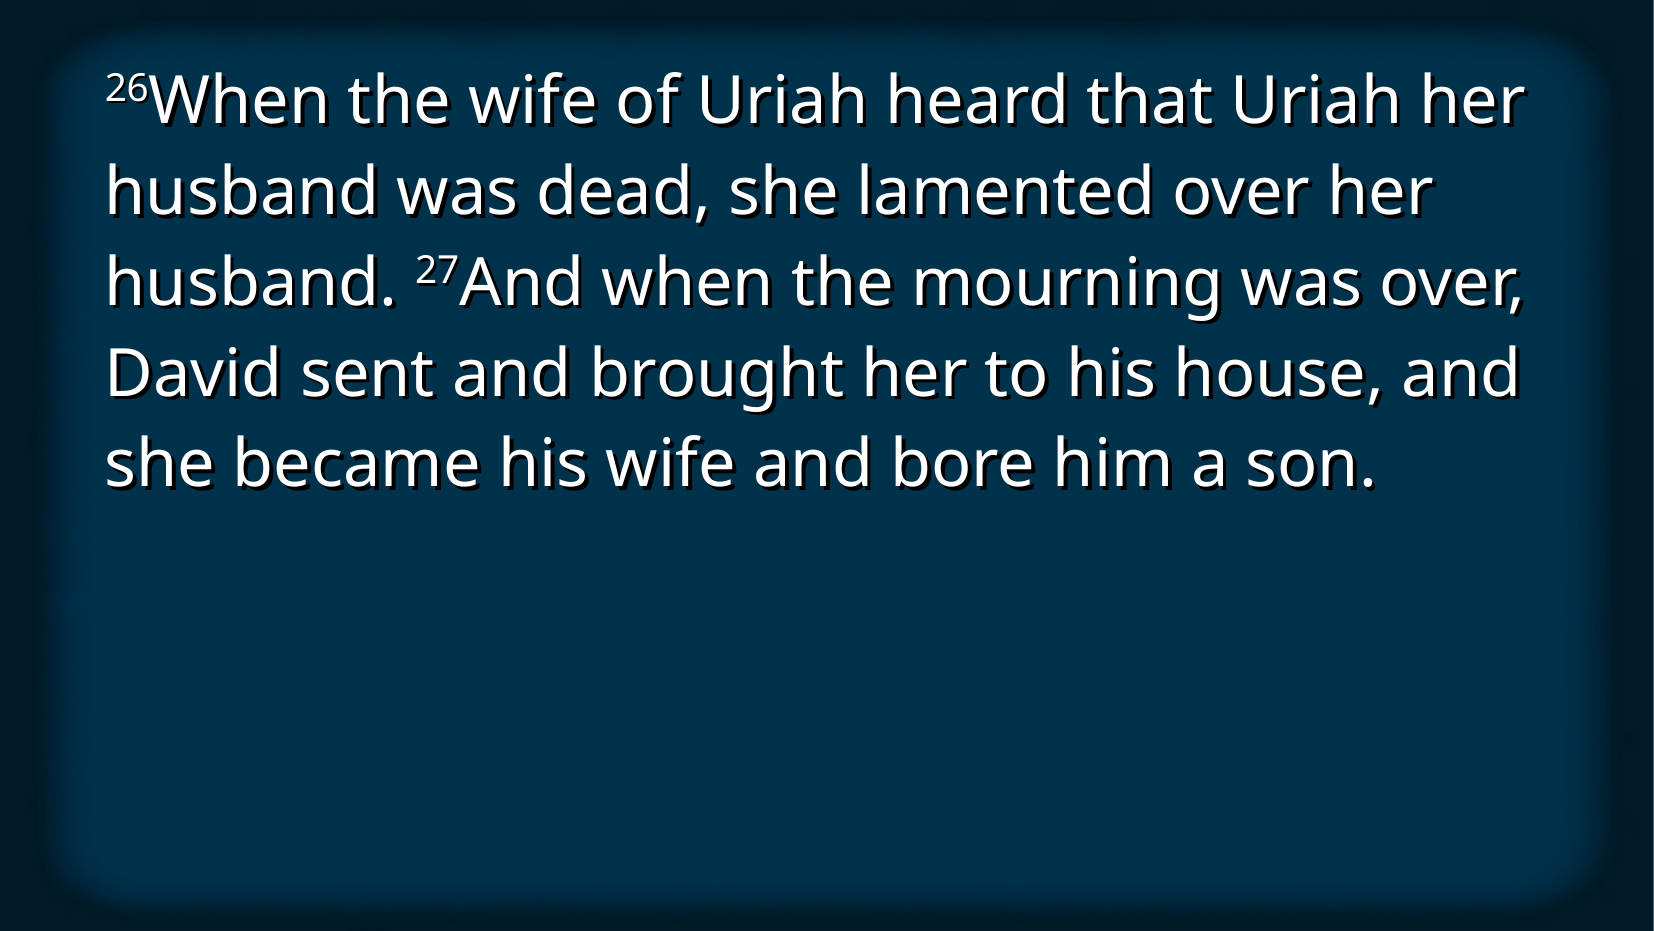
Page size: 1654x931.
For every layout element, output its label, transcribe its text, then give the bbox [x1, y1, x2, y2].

picture [0, 0, 1654, 931]
text_box 26When the wife of Uriah heard that Uriah her husband was dead, she lamented over her husband. 27And when the mourning was over, David sent and brought her to his house, and she became his wife and bore him a son. [90, 45, 1561, 504]
